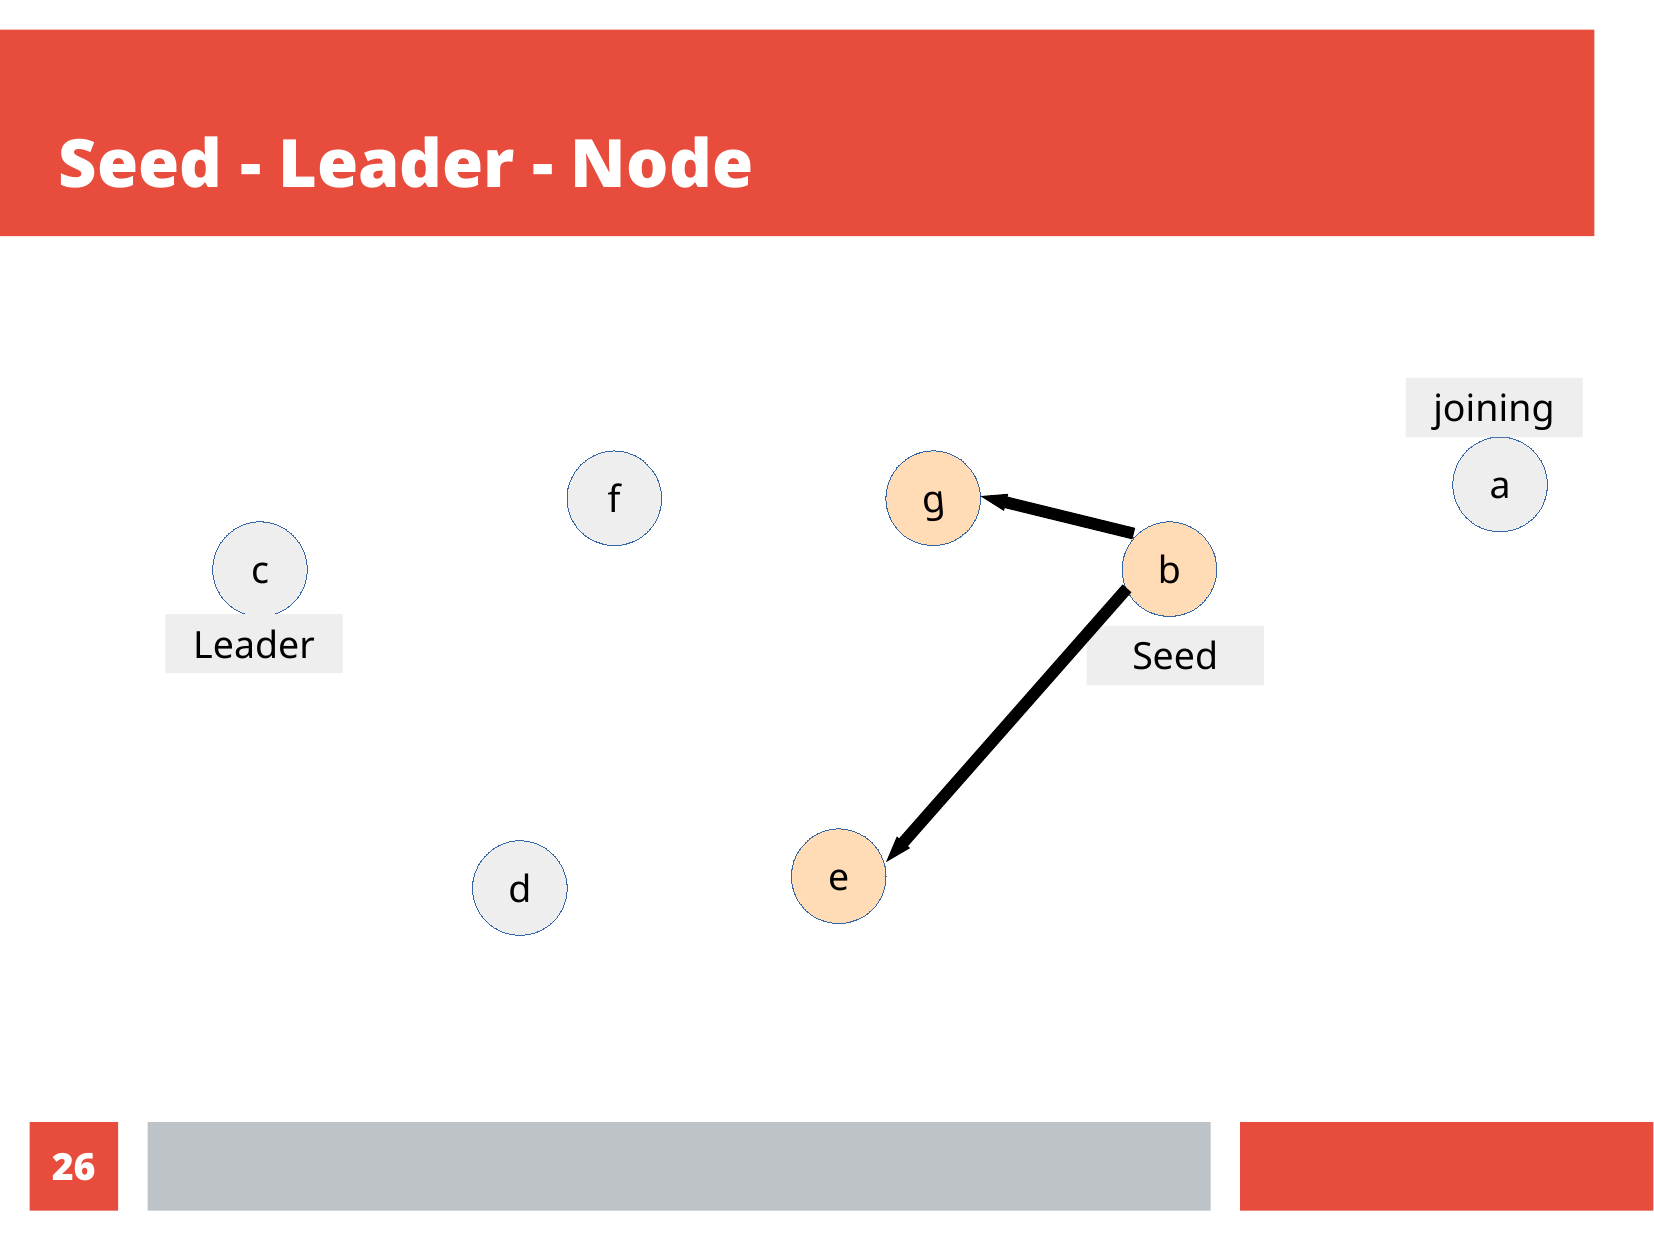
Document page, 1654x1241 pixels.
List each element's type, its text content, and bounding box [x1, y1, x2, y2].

text_box g [885, 450, 981, 546]
text_box joining [1405, 377, 1583, 438]
text_box d [472, 840, 568, 936]
text_box c [212, 521, 308, 614]
text_box b [1122, 521, 1217, 617]
text_box Leader [165, 614, 343, 674]
text_box f [567, 450, 662, 546]
text_box a [1452, 438, 1548, 532]
text_box e [791, 828, 887, 924]
title Seed - Leader - Node [59, 59, 1595, 207]
text_box Seed [1086, 625, 1264, 686]
